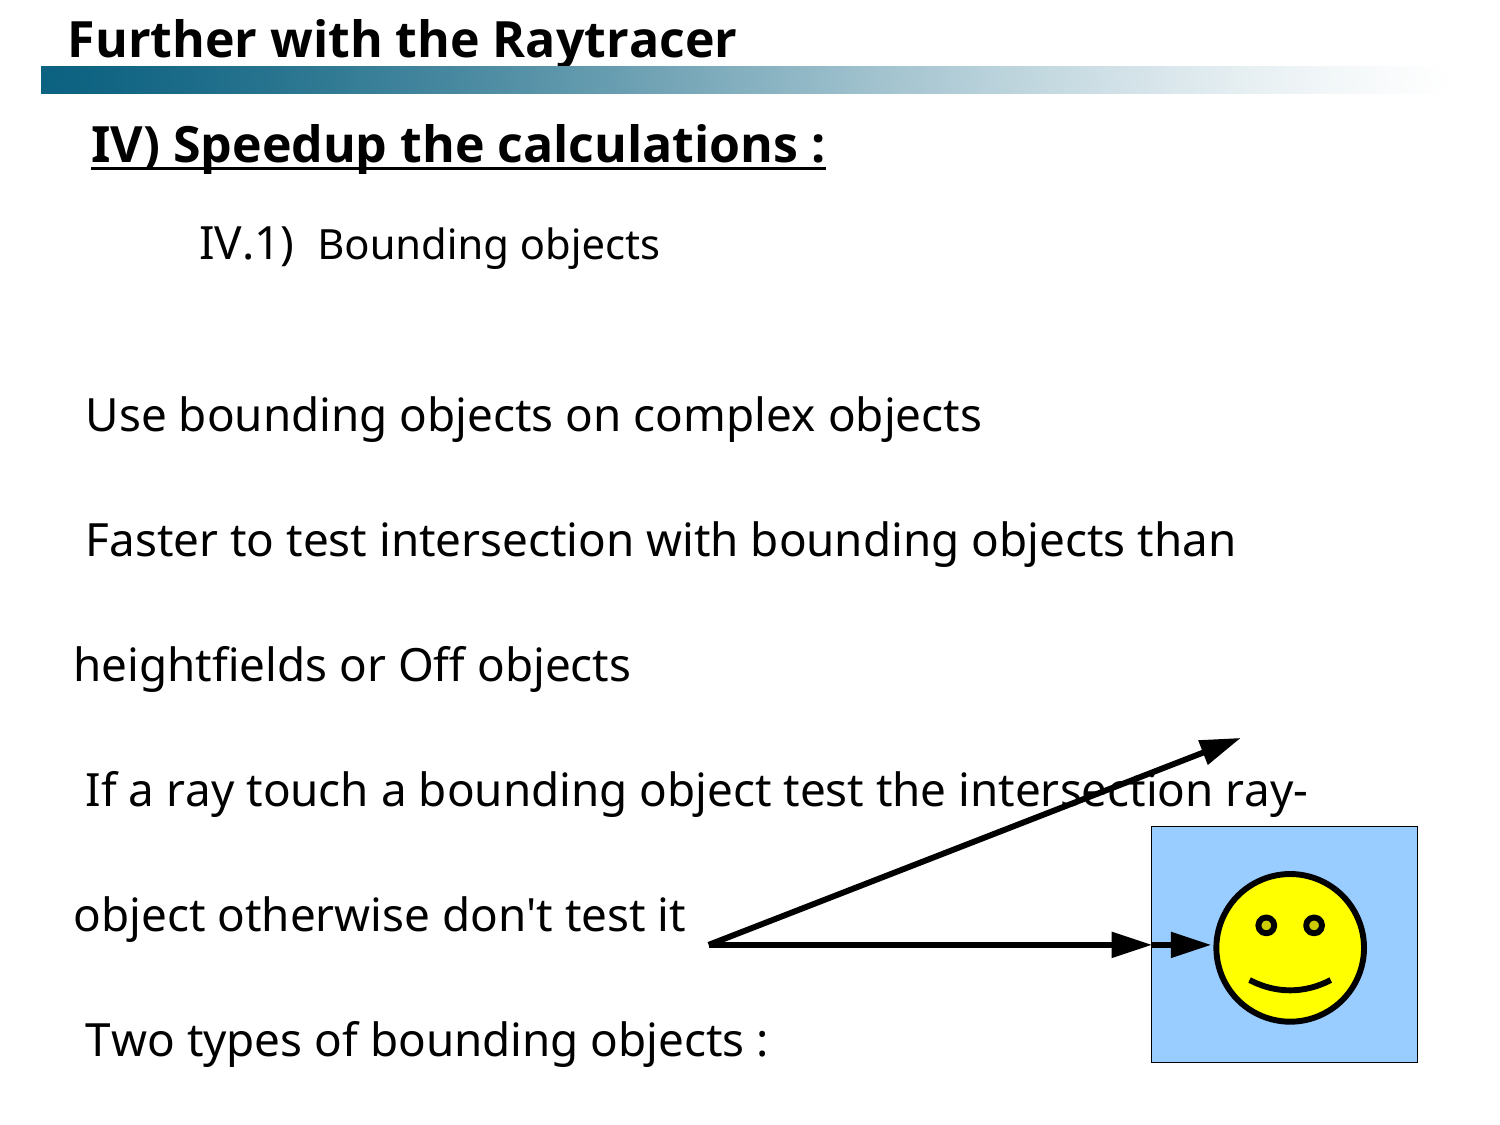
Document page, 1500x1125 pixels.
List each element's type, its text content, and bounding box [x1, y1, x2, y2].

text_box Use bounding objects on complex objects Faster to test intersection with bounding objects than heightfields or Off objects If a ray touch a bounding object test the intersection ray-object otherwise don't test it Two types of bounding objects : Bounbing box Bounding sphere [59, 312, 1447, 1093]
picture [41, 66, 1471, 94]
text_box IV) Speedup the calculations : [76, 101, 857, 186]
text_box IV.1) Bounding objects [184, 203, 1182, 282]
text_box [1151, 826, 1418, 1063]
title Further with the Raytracer [53, 1, 859, 66]
